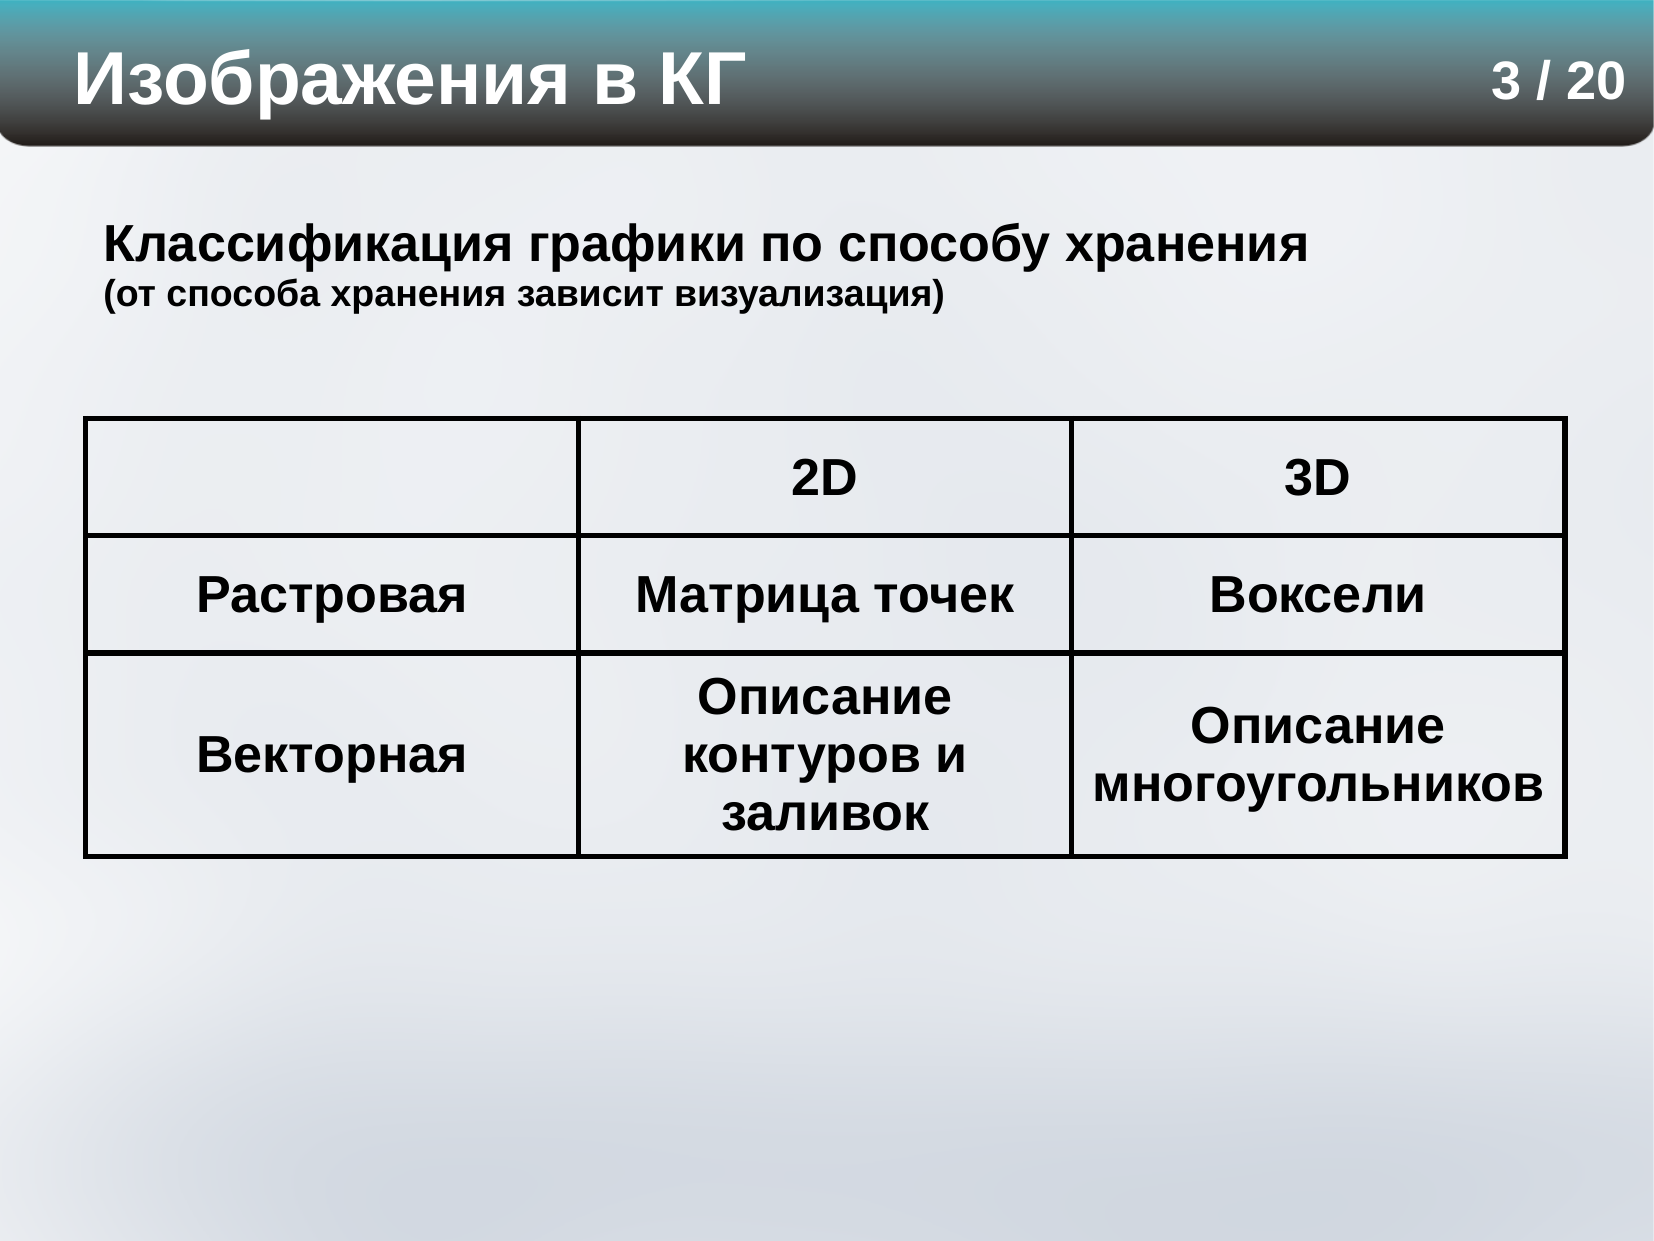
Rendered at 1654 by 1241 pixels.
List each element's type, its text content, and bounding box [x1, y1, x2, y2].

table_cell Векторная [88, 656, 576, 854]
text_box <номер> / 20 [1476, 42, 1654, 179]
table_cell Описание многоугольников [1074, 656, 1562, 854]
table_header 2D [581, 421, 1069, 533]
text_box Классификация графики по способу хранения (от способа хранения зависит визуализация) [88, 206, 1565, 322]
table_header [88, 421, 576, 533]
text_box Изображения в КГ [59, 29, 916, 129]
table_cell Матрица точек [581, 538, 1069, 650]
table_cell Описание контуров и заливок [581, 656, 1069, 854]
table_cell Растровая [88, 538, 576, 650]
table_header 3D [1074, 421, 1562, 533]
table_cell Воксели [1074, 538, 1562, 650]
picture [0, 0, 1654, 1241]
